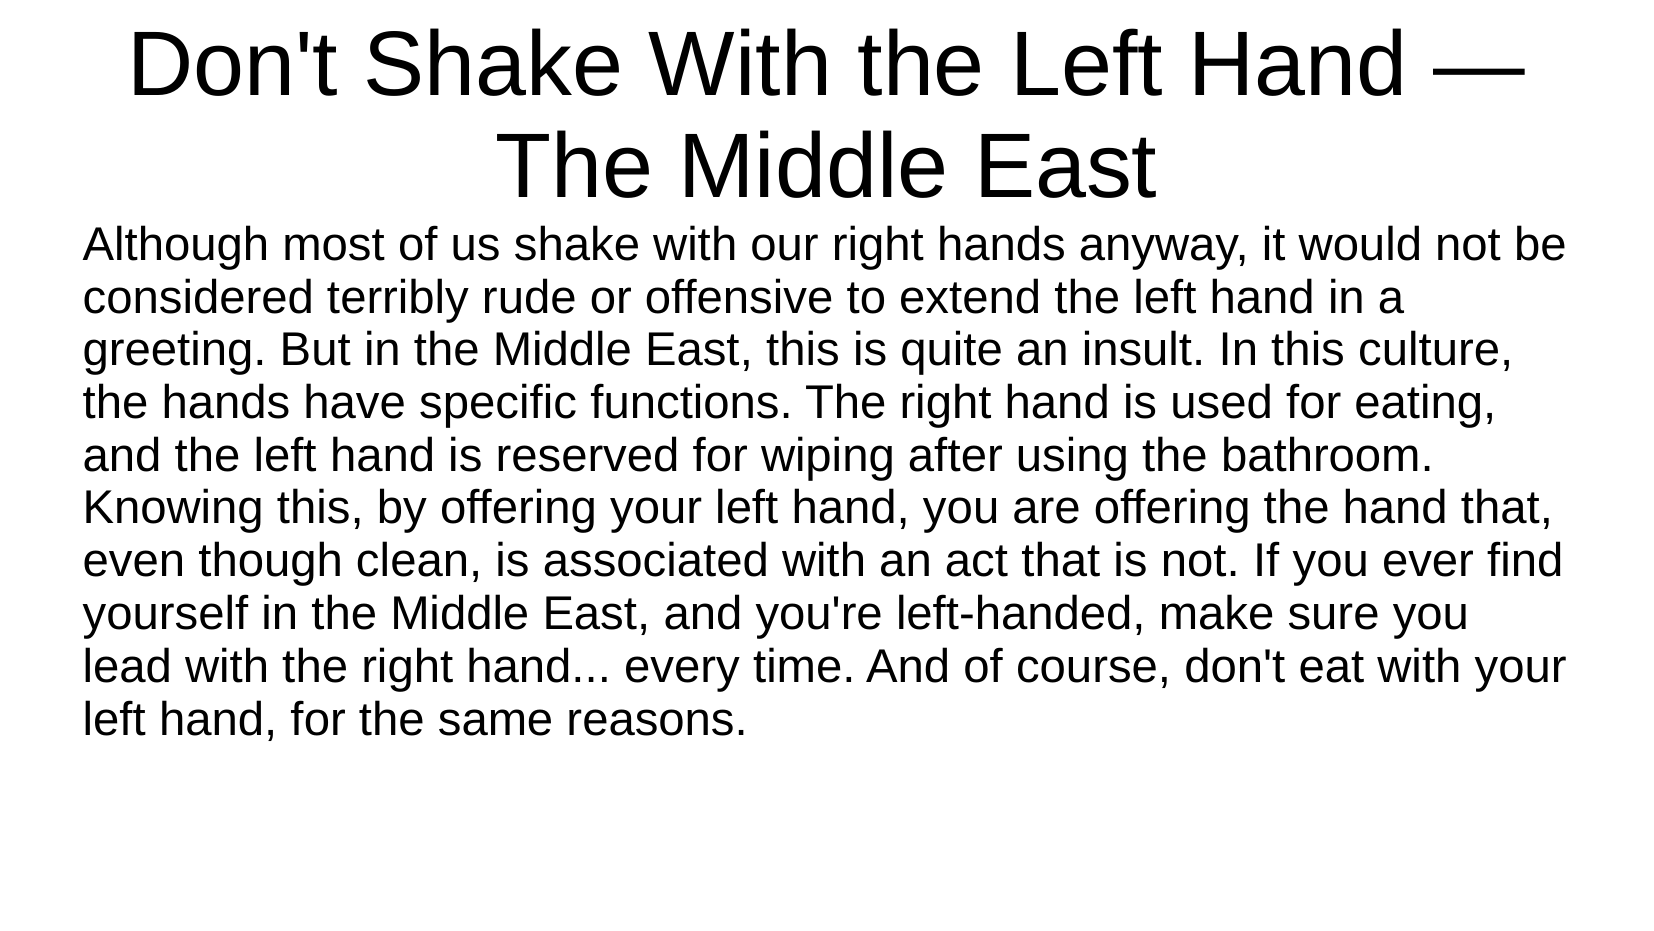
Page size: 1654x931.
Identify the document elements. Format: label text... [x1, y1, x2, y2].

list Although most of us shake with our right hands anyway, it would not be considered terribly rude or offensive to extend the left hand in a greeting. But in the Middle East, this is quite an insult. In this culture, the hands have specific functions. The right hand is used for eating, and the left hand is reserved for wiping after using the bathroom. Knowing this, by offering your left hand, you are offering the hand that, even though clean, is associated with an act that is not. If you ever find yourself in the Middle East, and you're left-handed, make sure you lead with the right hand... every time. And of course, don't eat with your left hand, for the same reasons. [82, 217, 1571, 758]
title Don't Shake With the Left Hand — The Middle East [82, 12, 1571, 217]
